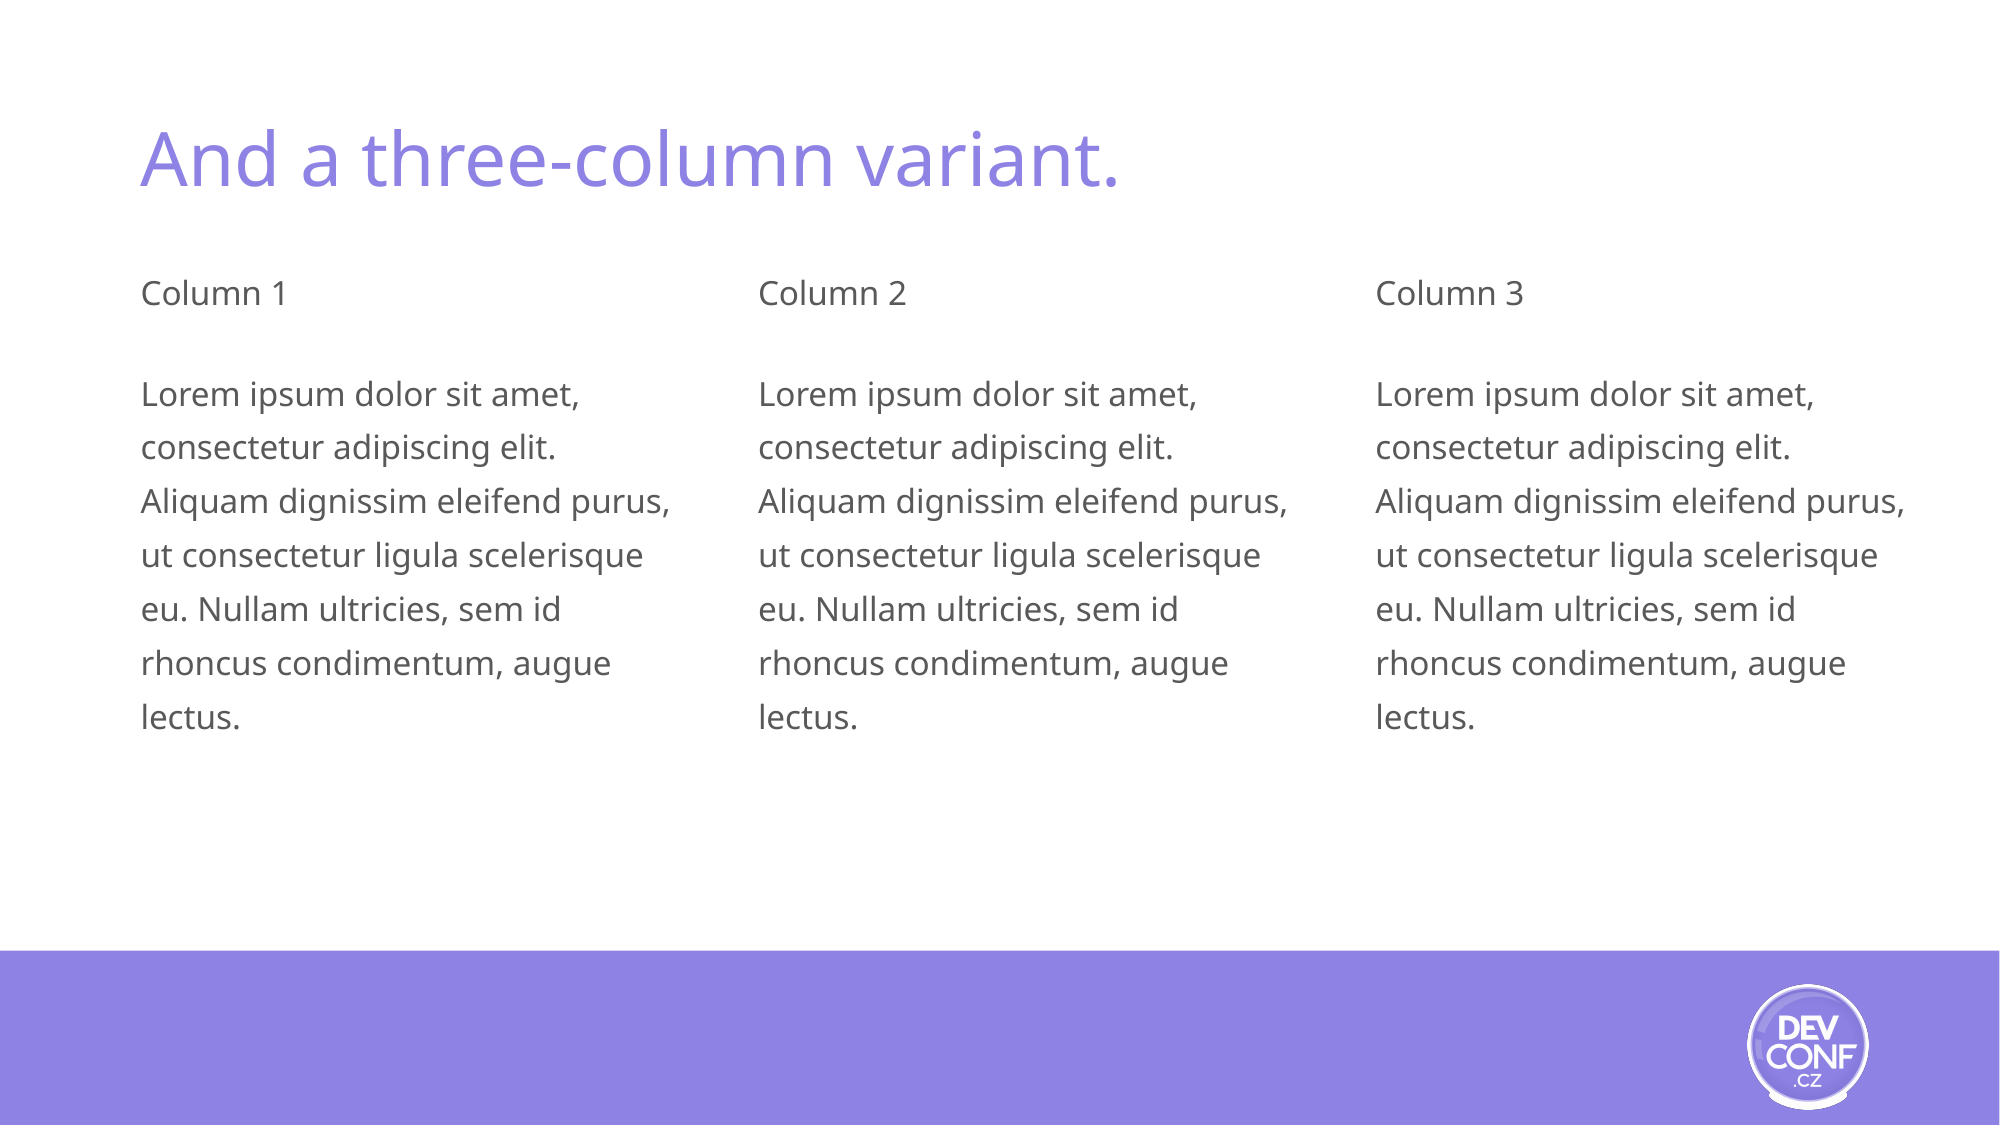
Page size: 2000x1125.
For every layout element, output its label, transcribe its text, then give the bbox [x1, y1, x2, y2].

subtitle Column 2 [758, 261, 1298, 320]
title And a three-column variant. [140, 93, 1915, 219]
subtitle Column 1 [140, 261, 680, 320]
subtitle Column 3 [1375, 261, 1915, 320]
picture [1747, 984, 1869, 1110]
list Lorem ipsum dolor sit amet, consectetur adipiscing elit. Aliquam dignissim eleifend purus, ut consectetur ligula scelerisque eu. Nullam ultricies, sem id rhoncus condimentum, augue lectus. [140, 358, 680, 937]
list Lorem ipsum dolor sit amet, consectetur adipiscing elit. Aliquam dignissim eleifend purus, ut consectetur ligula scelerisque eu. Nullam ultricies, sem id rhoncus condimentum, augue lectus. [1375, 358, 1915, 937]
list Lorem ipsum dolor sit amet, consectetur adipiscing elit. Aliquam dignissim eleifend purus, ut consectetur ligula scelerisque eu. Nullam ultricies, sem id rhoncus condimentum, augue lectus. [758, 358, 1298, 937]
